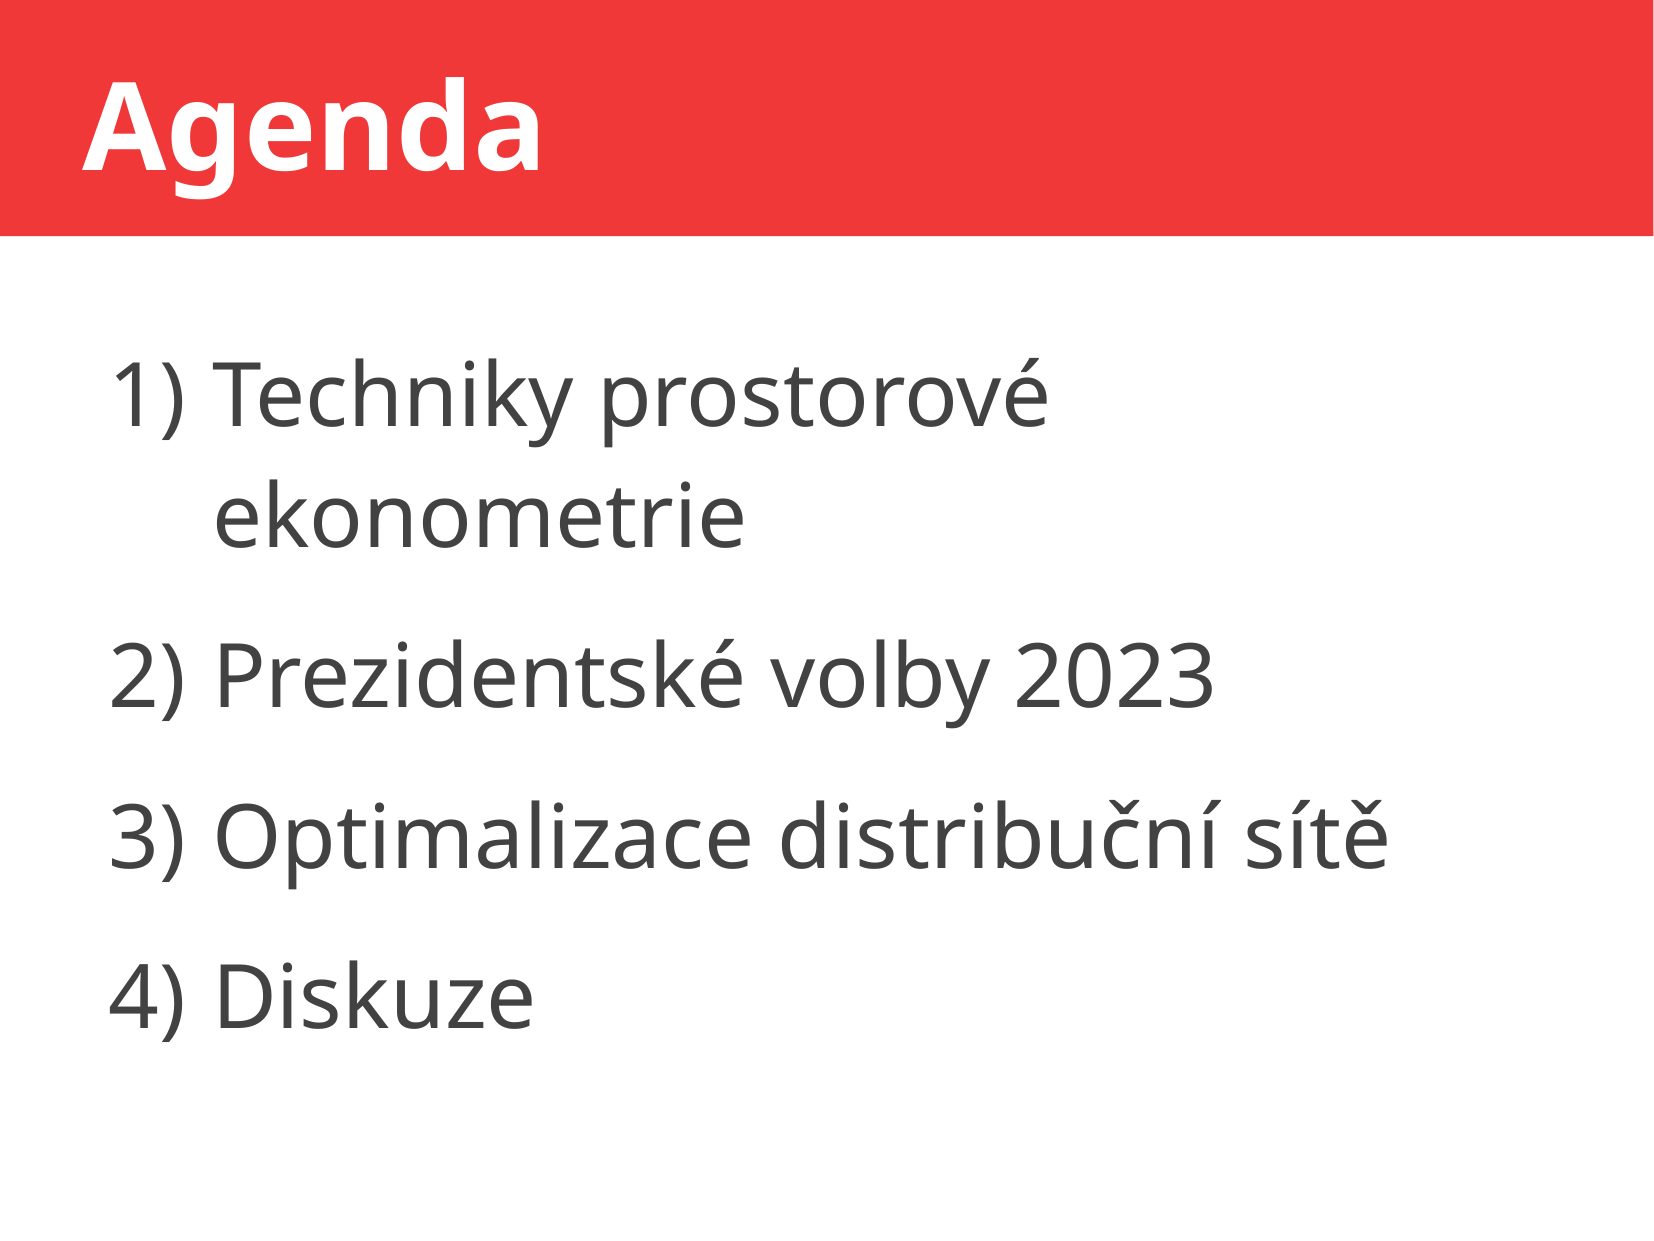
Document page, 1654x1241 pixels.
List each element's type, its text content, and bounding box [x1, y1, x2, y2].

title Agenda [82, 19, 1571, 227]
list Techniky prostorové ekonometrie Prezidentské volby 2023 Optimalizace distribuční sítě Diskuze [79, 330, 1560, 1096]
